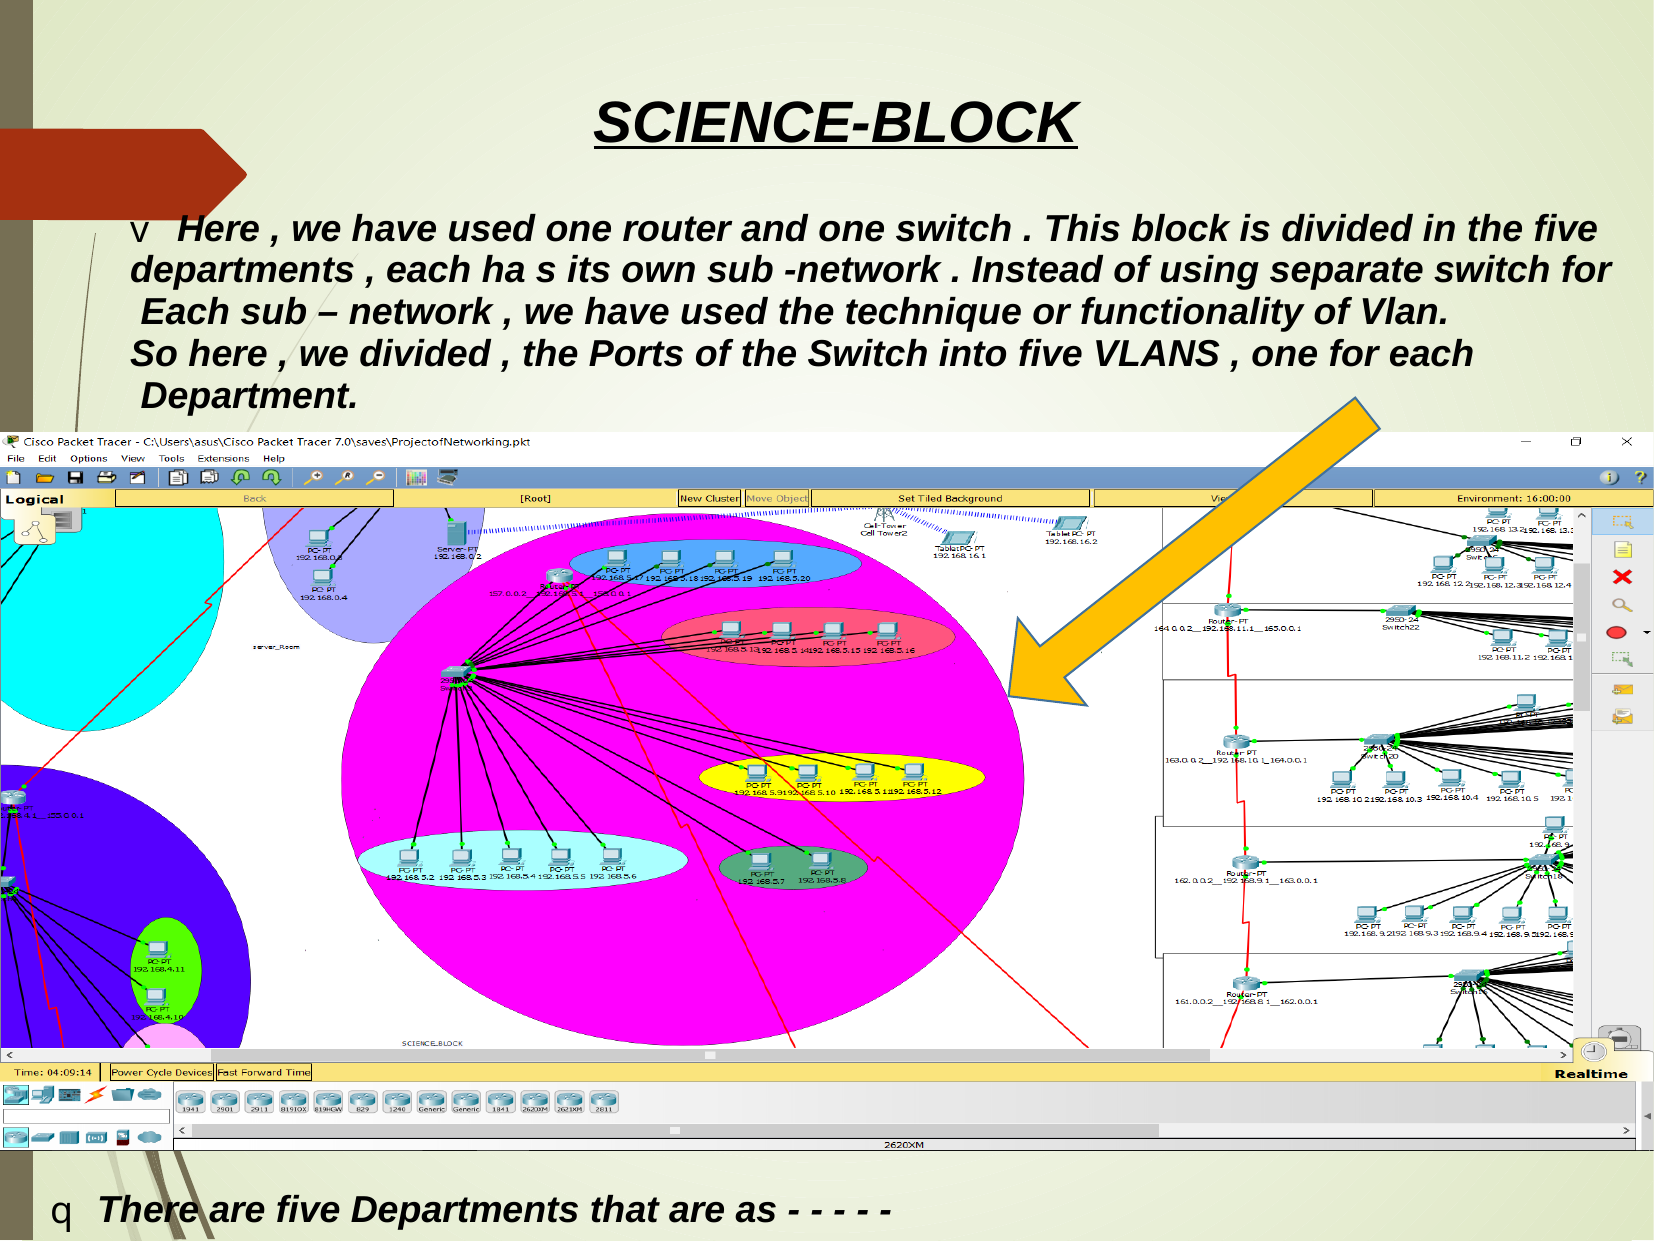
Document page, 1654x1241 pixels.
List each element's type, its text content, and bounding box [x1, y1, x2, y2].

picture [0, 432, 1654, 1151]
text_box Here , we have used one router and one switch . This block is divided in the five departments , each ha s its own sub -network . Instead of using separate switch for Each sub – network , we have used the technique or functionality of Vlan. So here , we divided , the Ports of the Switch into five VLANS , one for each Department. [115, 199, 1654, 432]
text_box There are five Departments that are as - - - - - [35, 1181, 917, 1240]
text_box [1008, 397, 1380, 706]
text_box SCIENCE-BLOCK [578, 82, 1094, 164]
